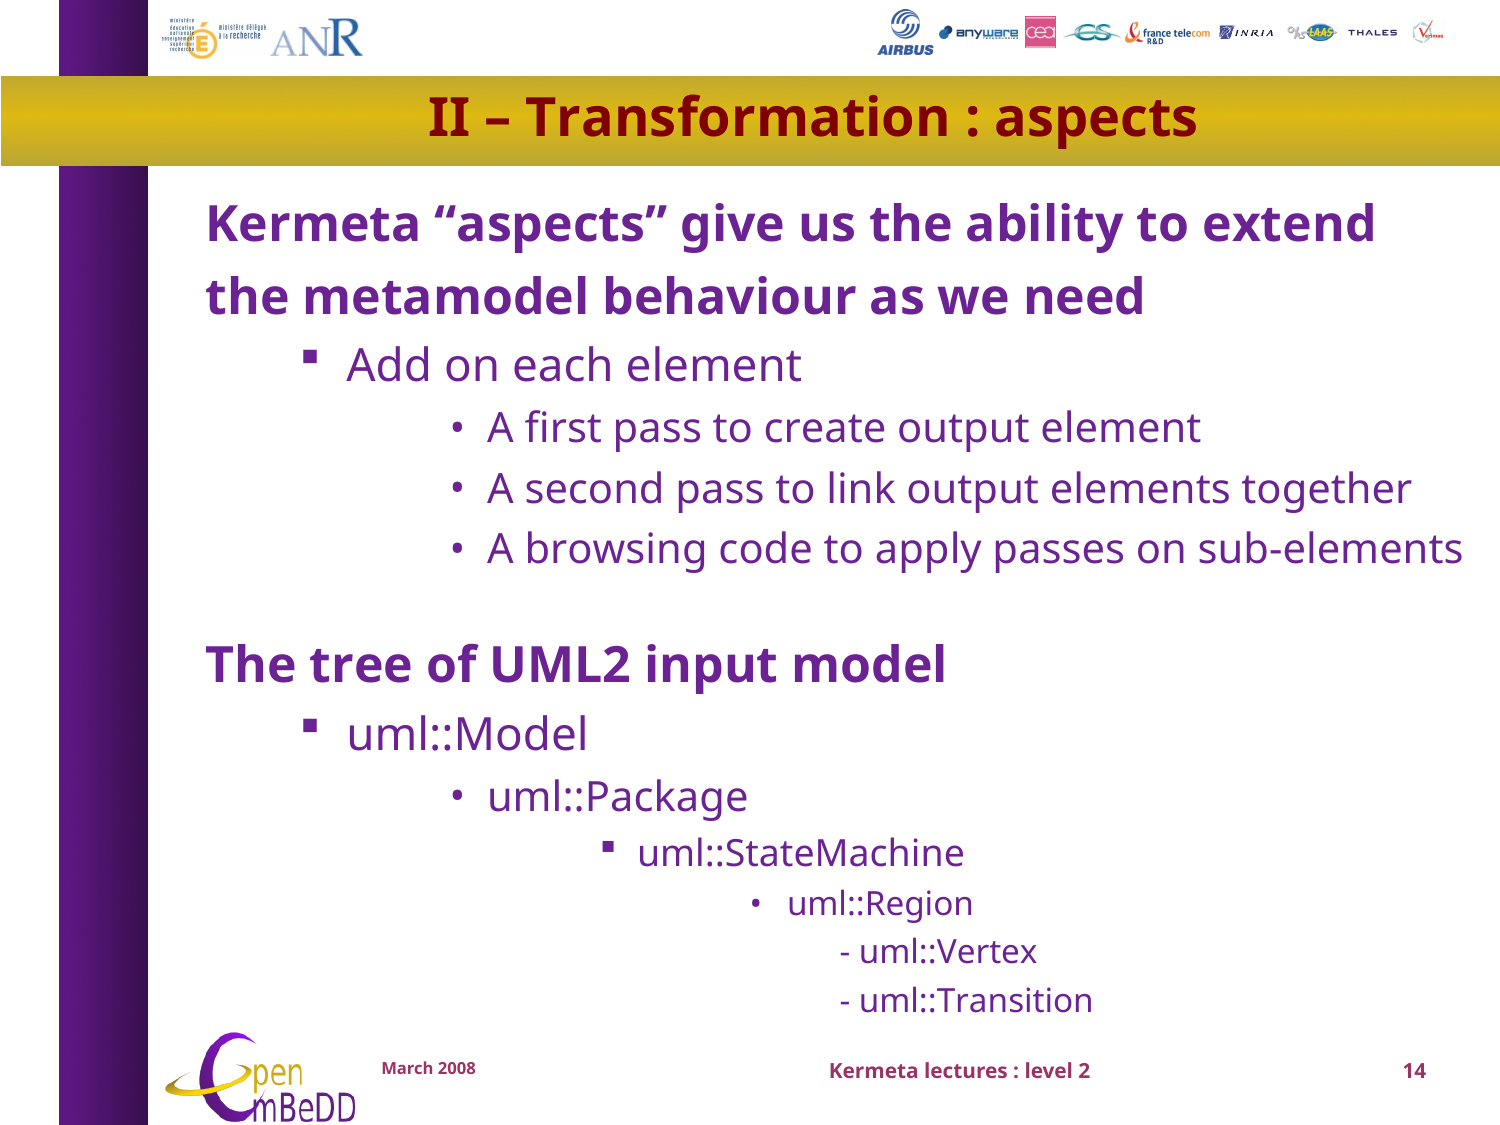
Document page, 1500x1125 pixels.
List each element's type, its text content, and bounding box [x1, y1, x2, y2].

text_box <numéro> [1387, 1049, 1482, 1101]
picture [877, 9, 1445, 55]
text_box Kermeta lectures : level 2 [531, 1049, 1387, 1101]
picture [1, 0, 1500, 1125]
picture [162, 18, 266, 59]
list Kermeta “aspects” give us the ability to extend the metamodel behaviour as we need Add on each element A first pass to create output element A second pass to link output elements together A browsing code to apply passes on sub-elements The tree of UML2 input model uml::Model uml::Package uml::StateMachine uml::Region - uml::Vertex - uml::Transition [149, 191, 1488, 1012]
picture [270, 18, 363, 57]
picture [165, 1032, 355, 1122]
text_box March 2008 [366, 1049, 531, 1101]
title II – Transformation : aspects [147, 66, 1481, 164]
